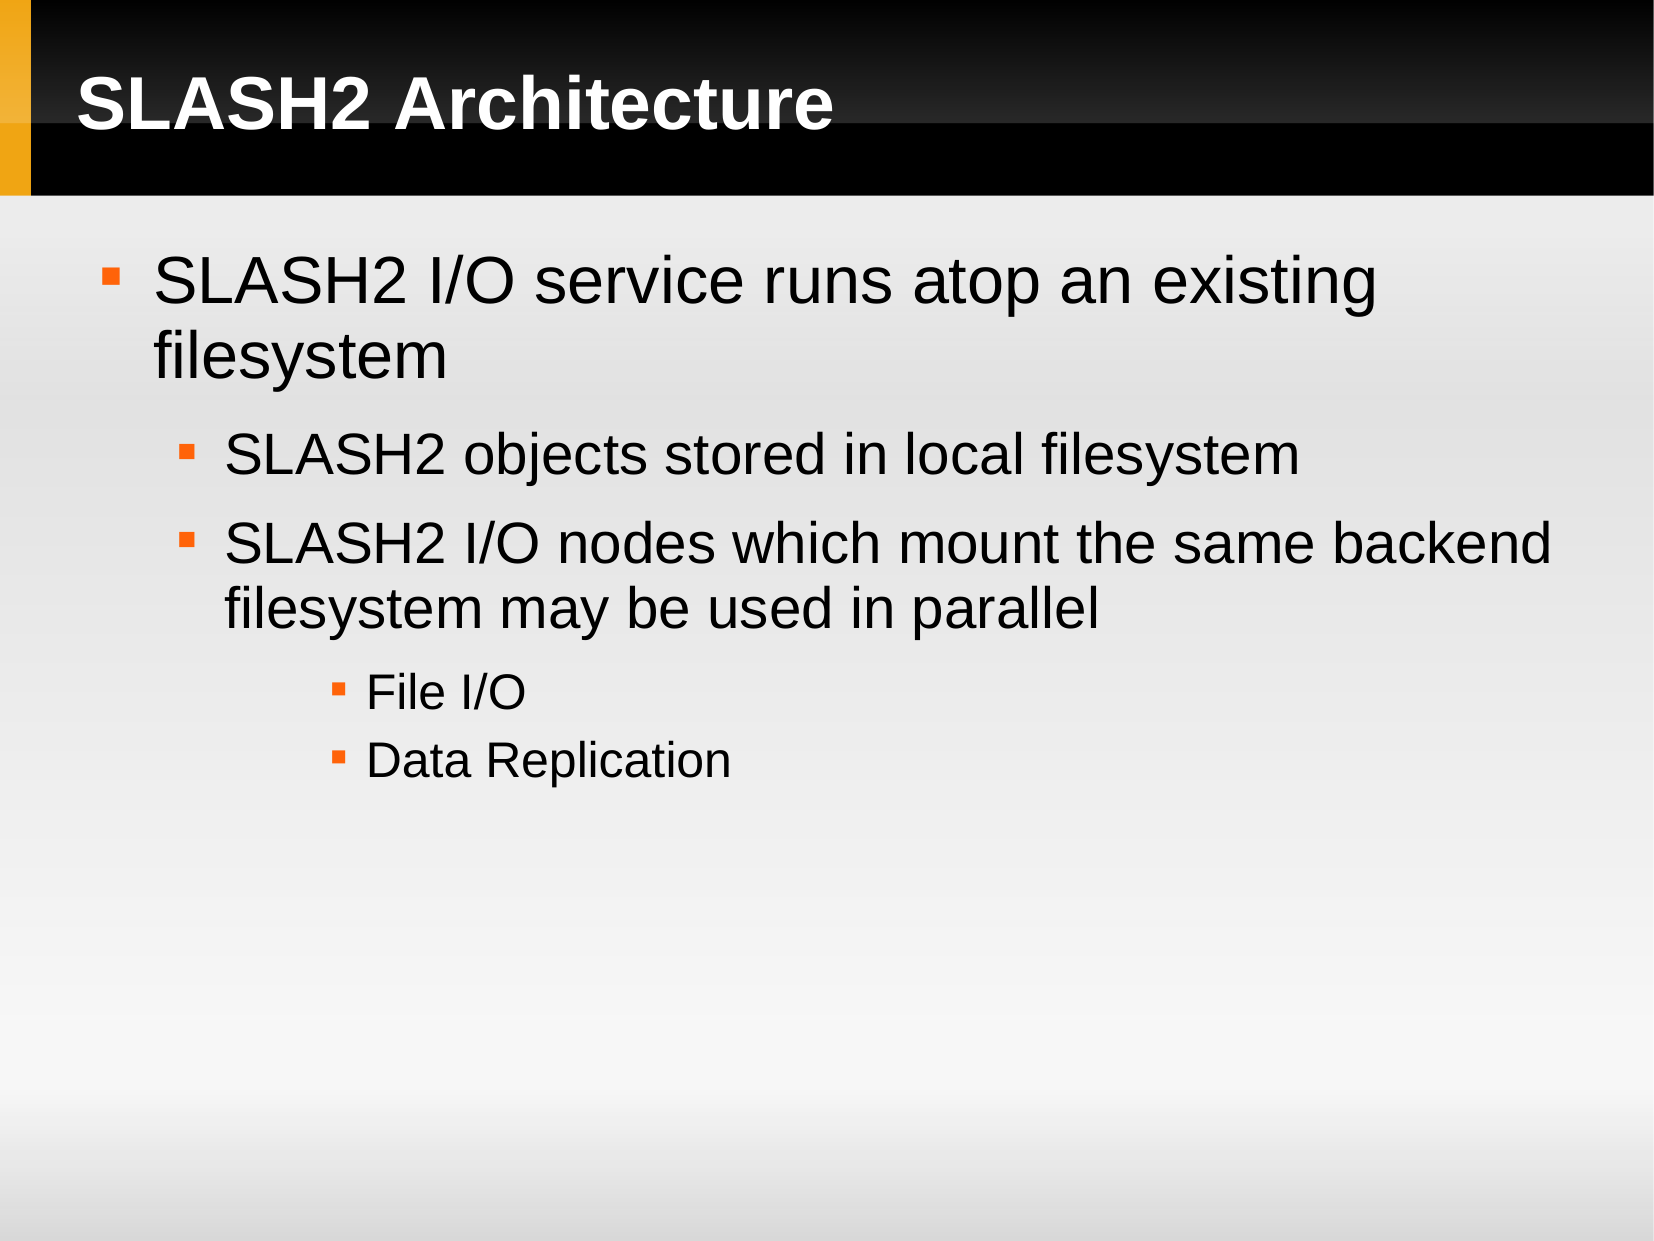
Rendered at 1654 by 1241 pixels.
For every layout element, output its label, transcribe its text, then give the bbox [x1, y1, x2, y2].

picture [0, 0, 1654, 1241]
list SLASH2 I/O service runs atop an existing filesystem SLASH2 objects stored in local filesystem SLASH2 I/O nodes which mount the same backend filesystem may be used in parallel File I/O Data Replication [82, 243, 1576, 1047]
title SLASH2 Architecture [76, 6, 1565, 201]
